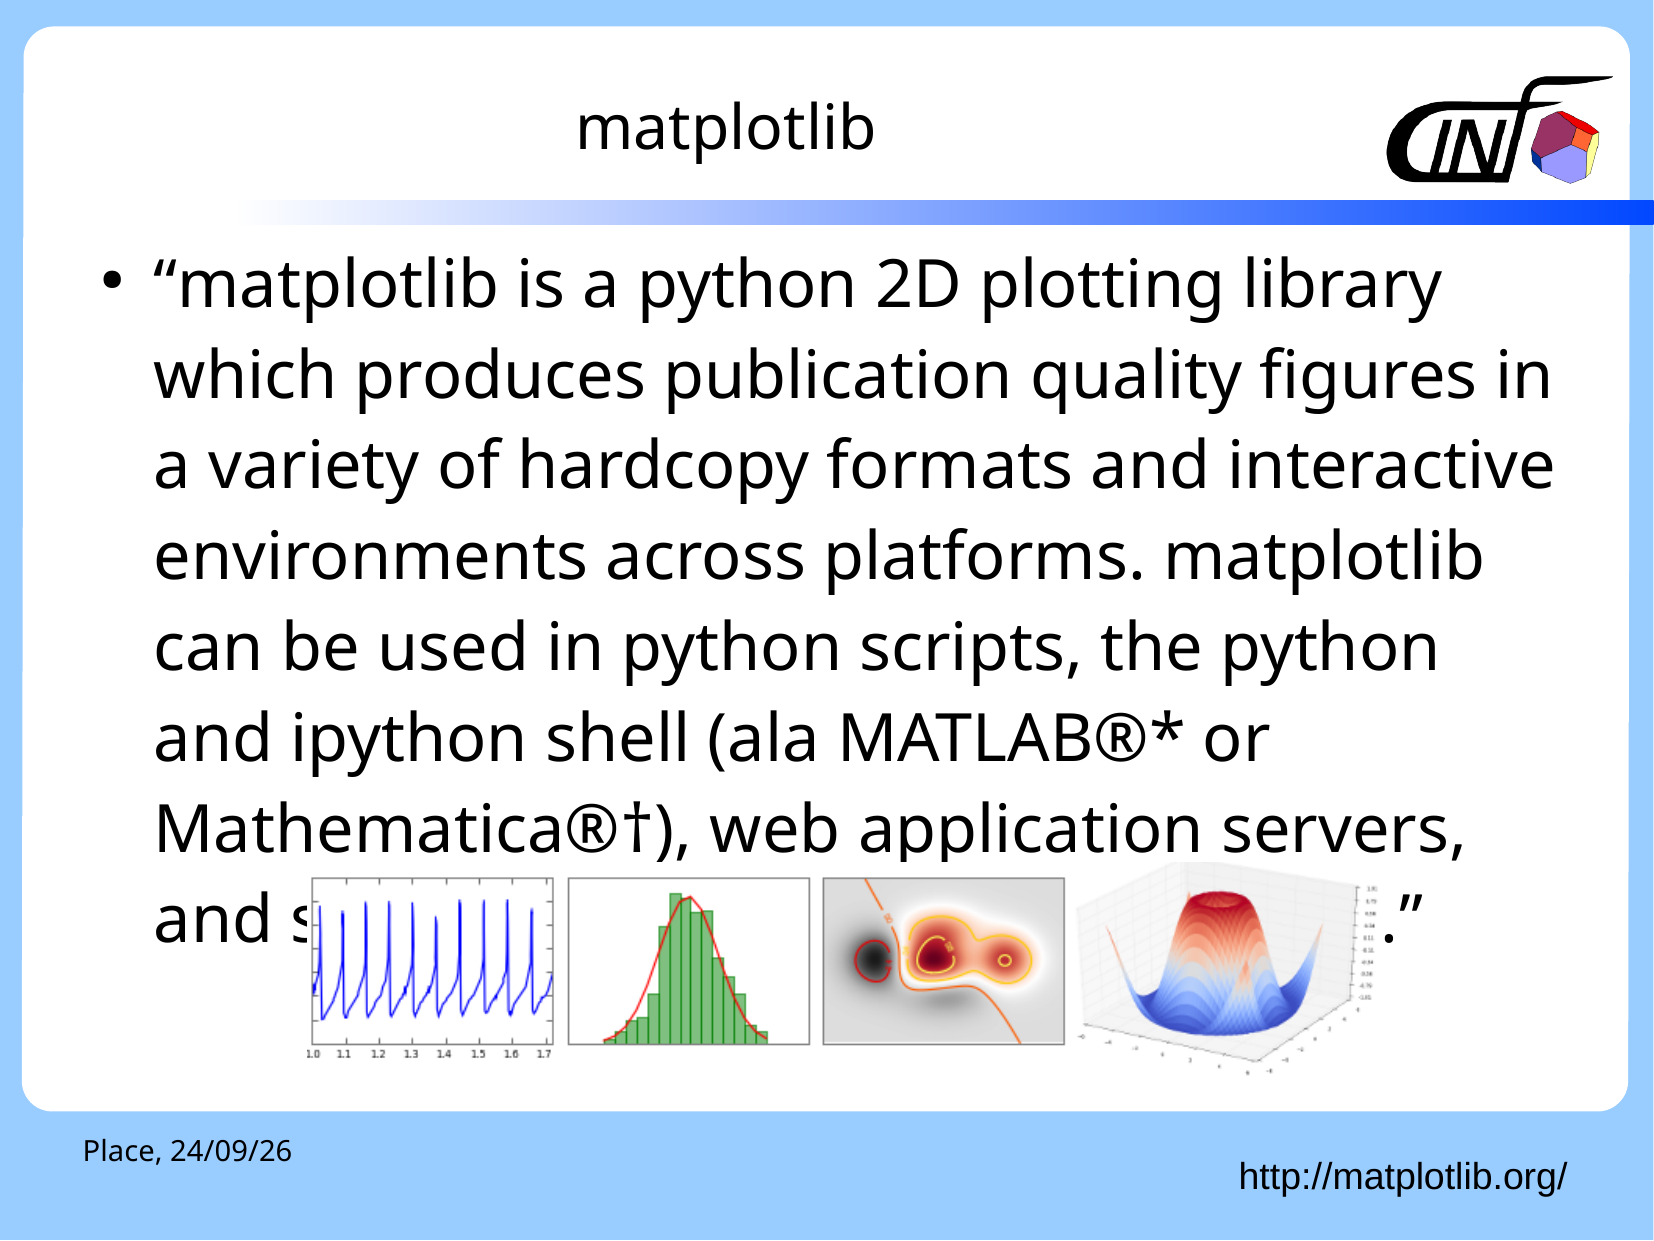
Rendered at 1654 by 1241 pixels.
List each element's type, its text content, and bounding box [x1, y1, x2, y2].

text_box http://matplotlib.org/ [1224, 1147, 1583, 1217]
list “matplotlib is a python 2D plotting library which produces publication quality figures in a variety of hardcopy formats and interactive environments across platforms. matplotlib can be used in python scripts, the python and ipython shell (ala MATLAB®* or Mathematica®†), web application servers, and six graphical user interface toolkits.” [82, 236, 1571, 1055]
picture [307, 862, 1381, 1080]
picture [1386, 76, 1613, 184]
title matplotlib [82, 49, 1371, 201]
